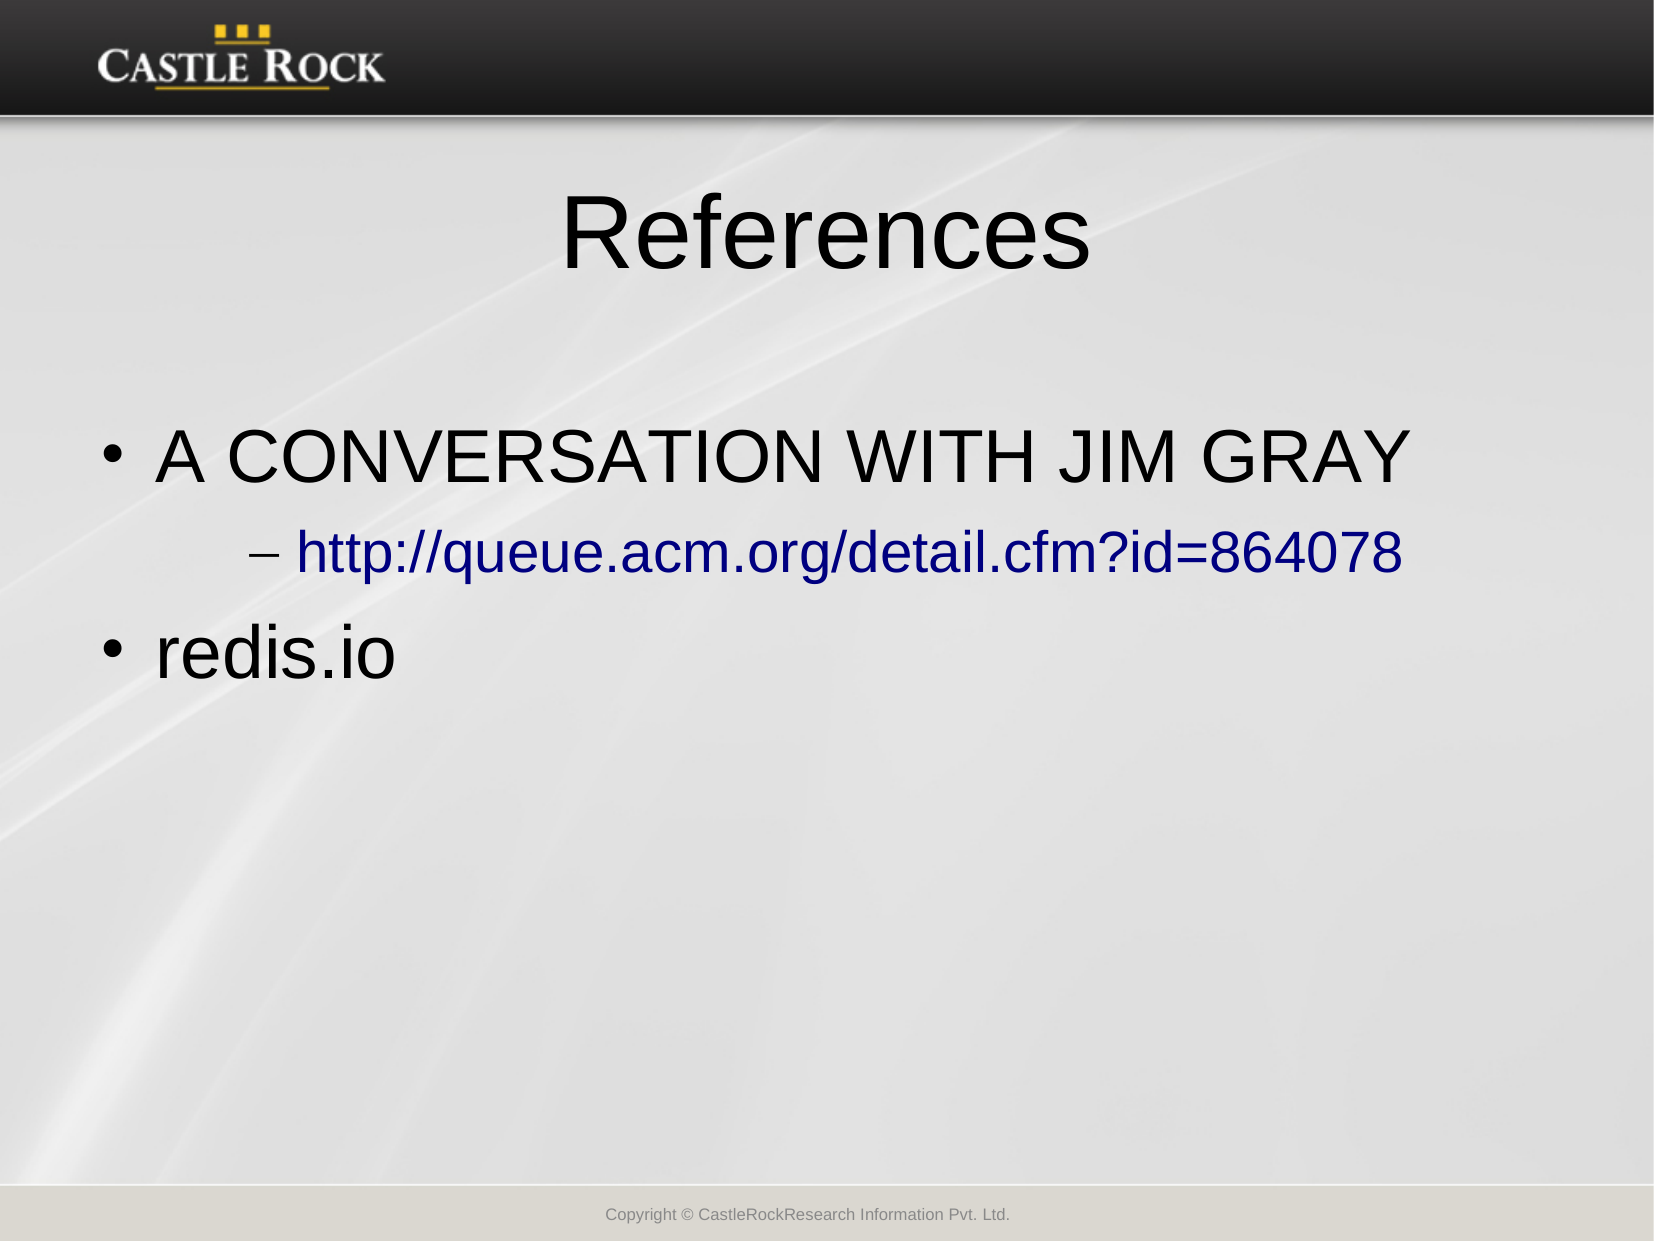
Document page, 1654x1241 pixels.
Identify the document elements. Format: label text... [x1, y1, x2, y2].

list A CONVERSATION WITH JIM GRAY http://queue.acm.org/detail.cfm?id=864078 redis.io [82, 399, 1570, 1175]
picture [0, 0, 1654, 1241]
title References [82, 123, 1570, 331]
